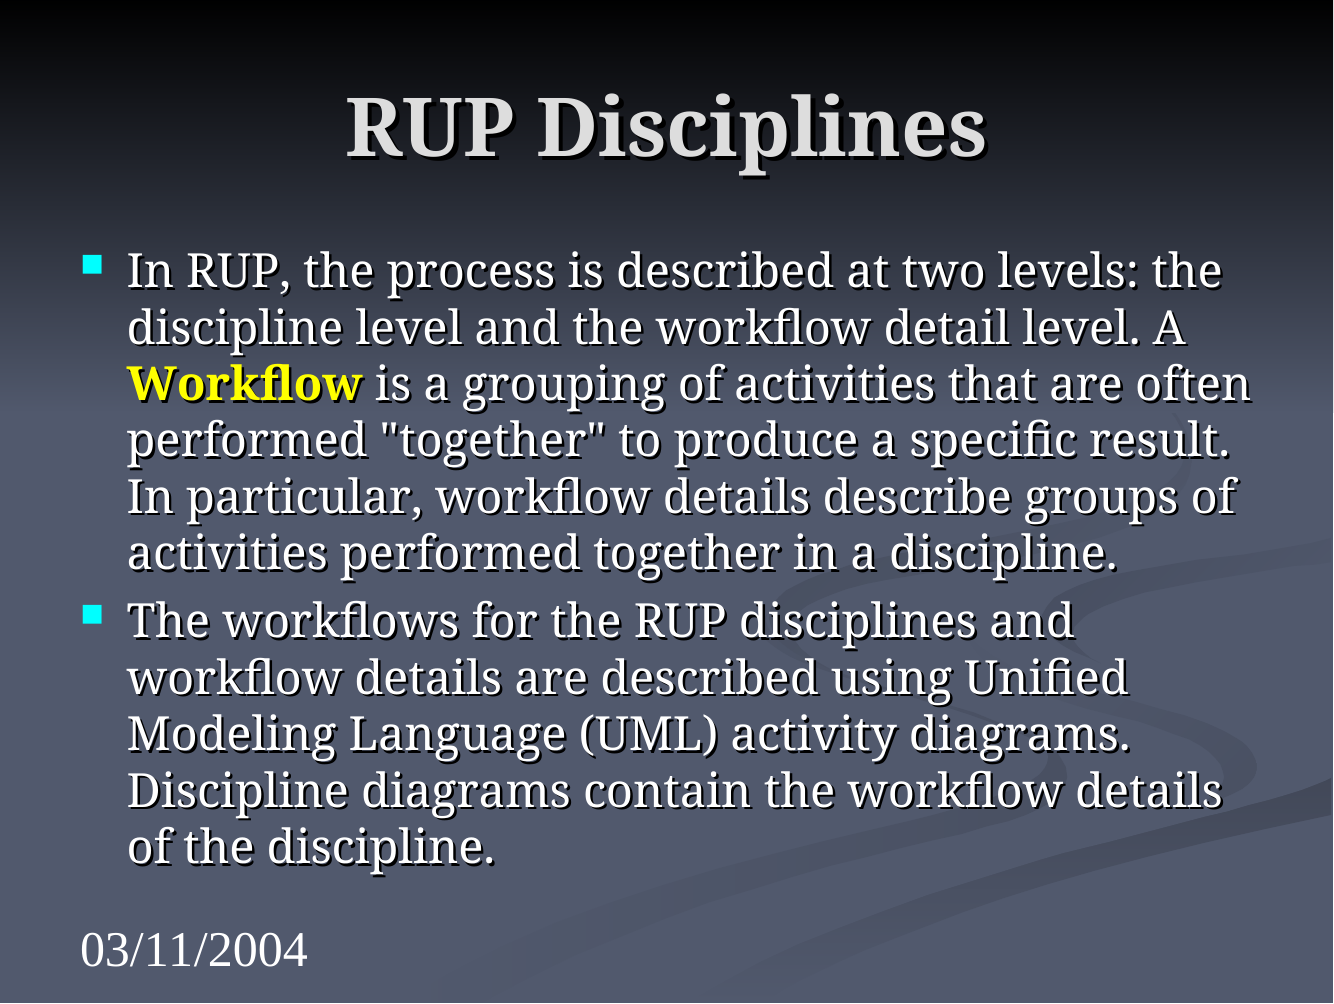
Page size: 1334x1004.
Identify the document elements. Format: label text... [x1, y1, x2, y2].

list In RUP, the process is described at two levels: the discipline level and the workflow detail level. A Workflow is a grouping of activities that are often performed "together" to produce a specific result. In particular, workflow details describe groups of activities performed together in a discipline. The workflows for the RUP disciplines and workflow details are described using Unified Modeling Language (UML) activity diagrams. Discipline diagrams contain the workflow details of the discipline. [66, 234, 1267, 897]
title RUP Disciplines [66, 40, 1267, 208]
